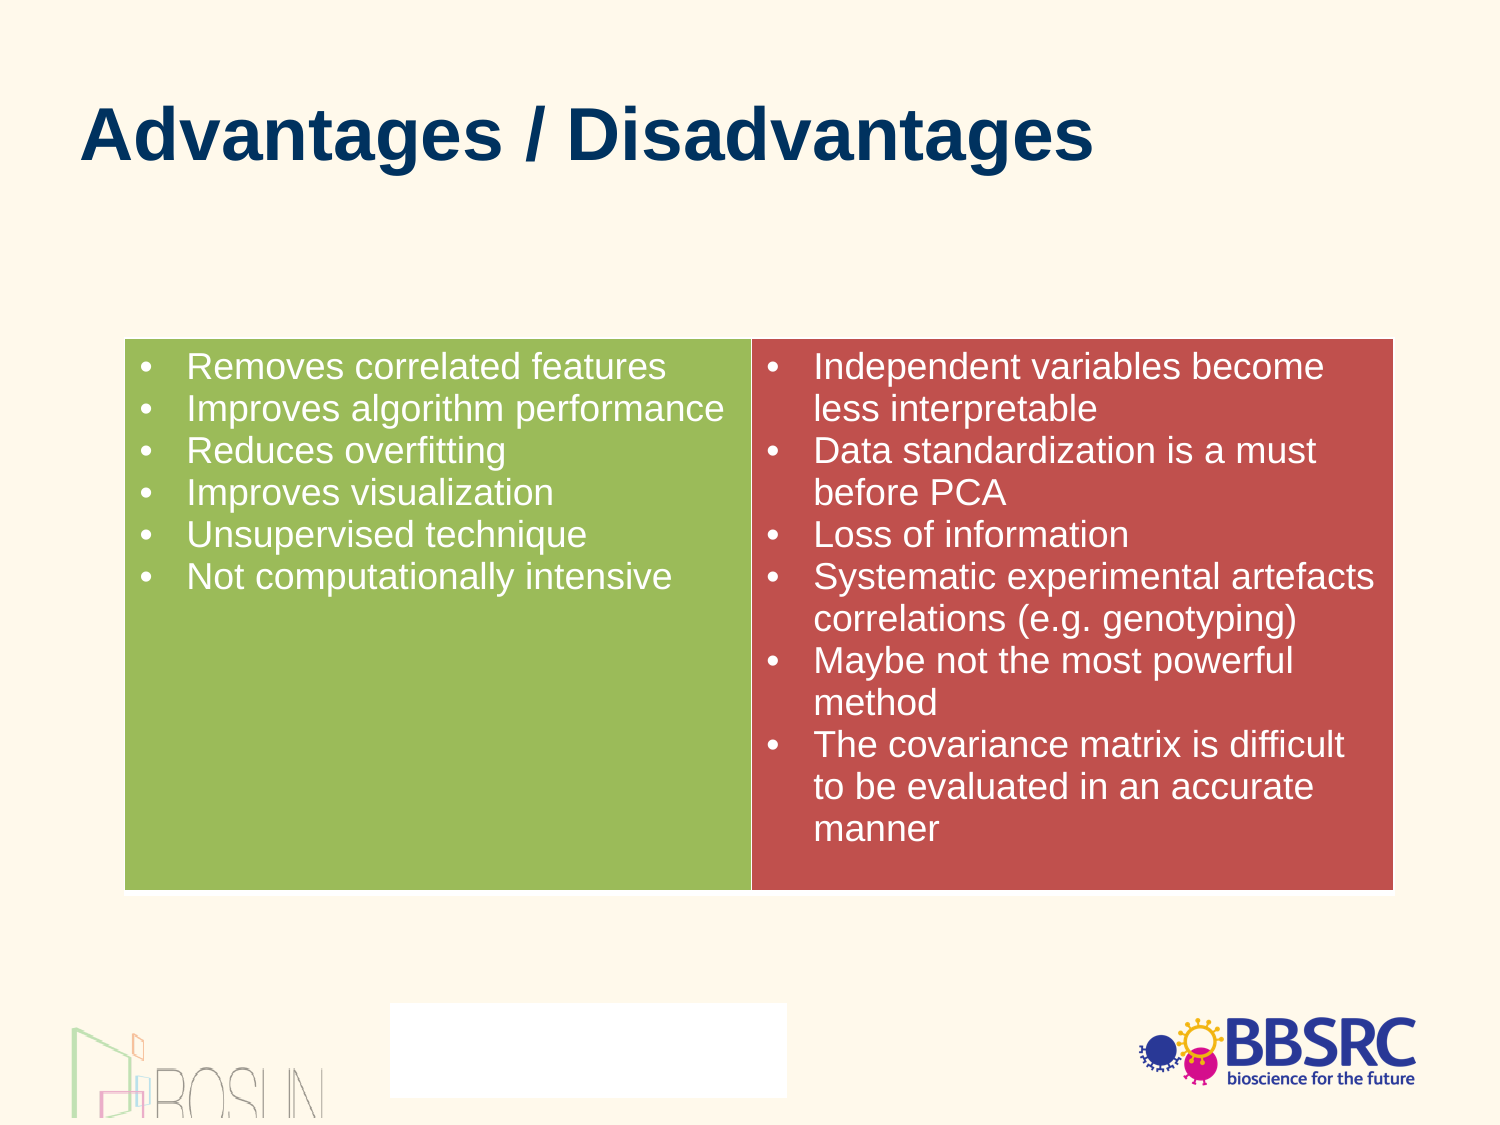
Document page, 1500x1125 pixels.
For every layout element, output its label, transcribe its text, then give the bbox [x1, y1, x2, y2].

table_header Removes correlated features Improves algorithm performance Reduces overfitting Improves visualization Unsupervised technique Not computationally intensive [125, 339, 751, 890]
picture [1137, 1014, 1416, 1092]
text_box Advantages / Disadvantages [64, 78, 1425, 185]
picture [64, 969, 336, 1118]
table_header Independent variables become less interpretable Data standardization is a must before PCA Loss of information Systematic experimental artefacts correlations (e.g. genotyping) Maybe not the most powerful method The covariance matrix is difficult to be evaluated in an accurate manner [752, 339, 1393, 890]
